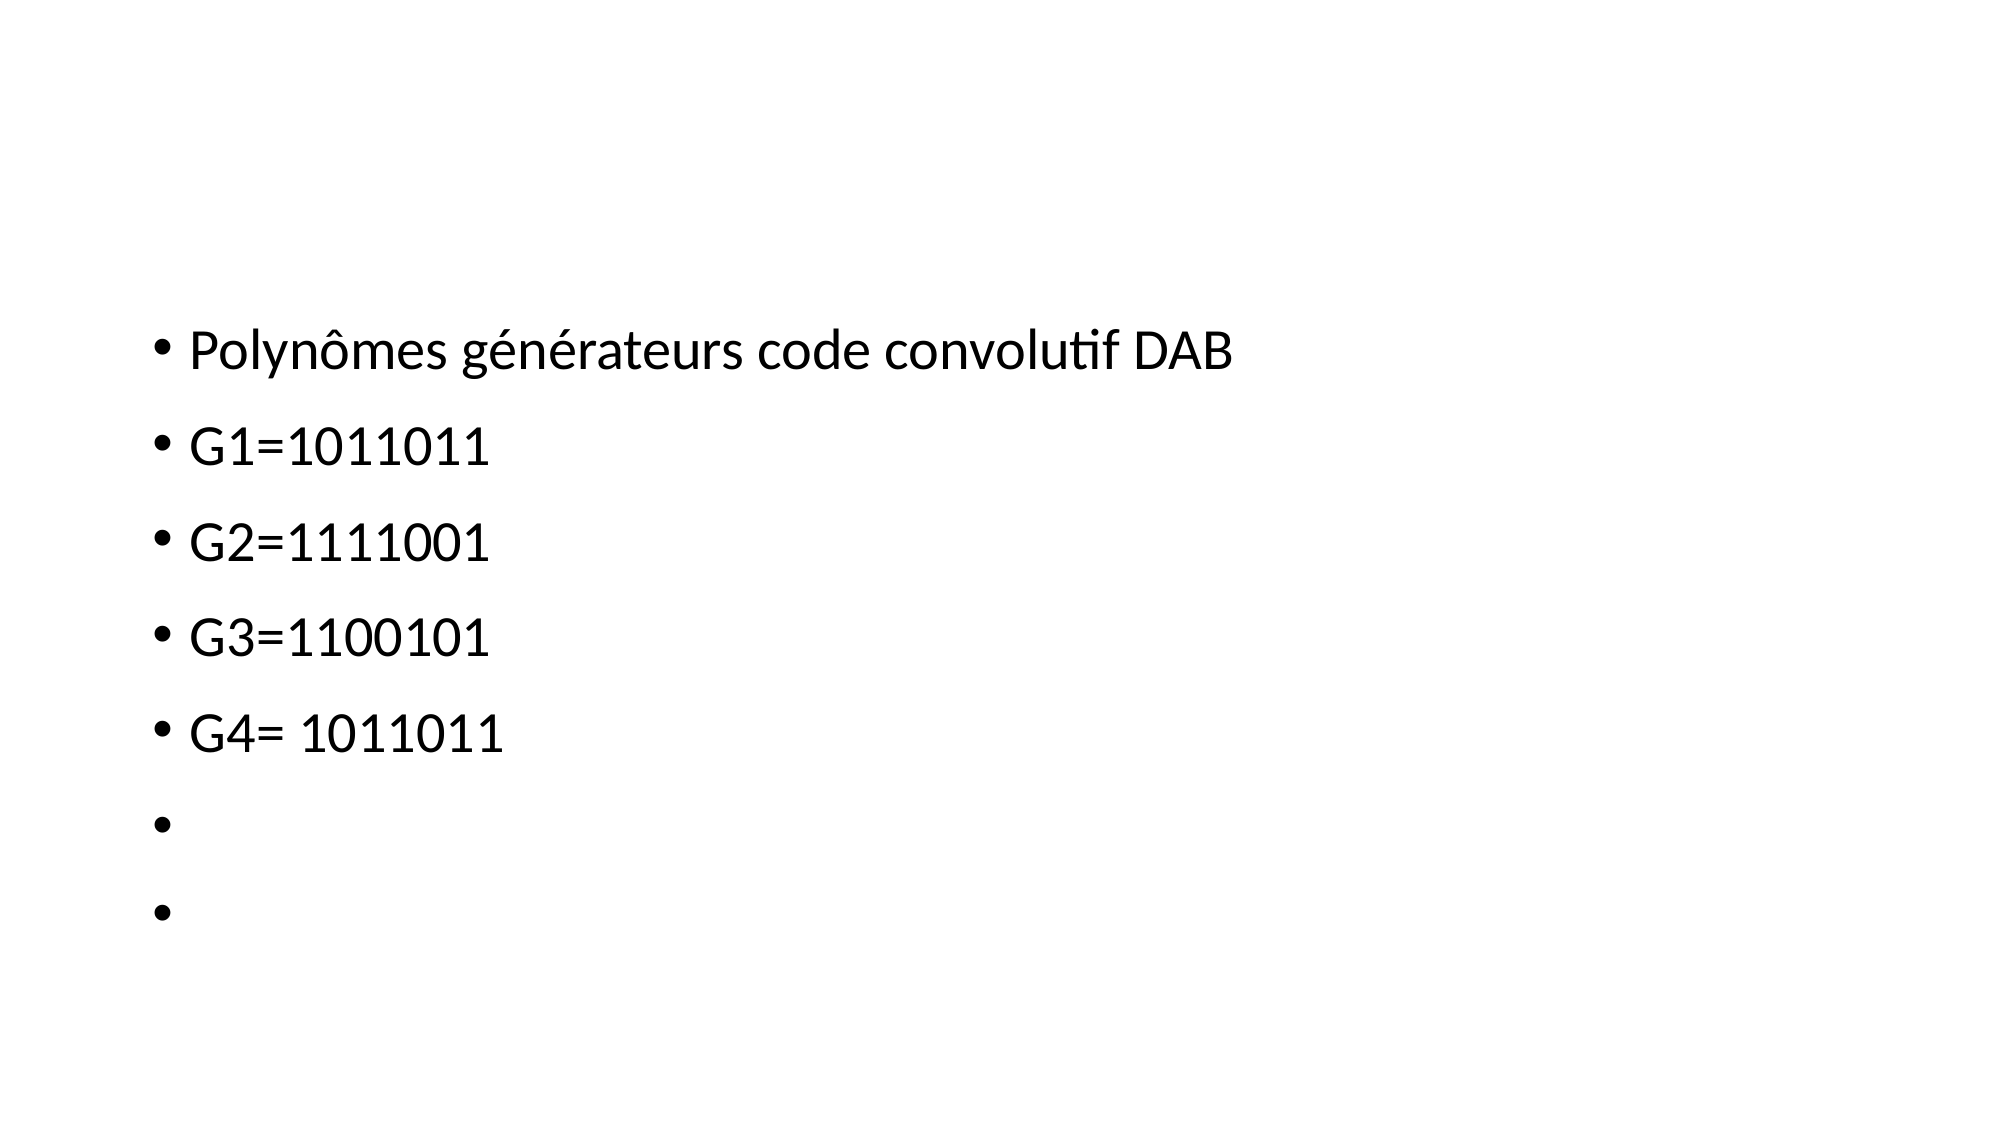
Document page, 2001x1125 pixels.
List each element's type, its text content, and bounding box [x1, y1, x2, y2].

list Polynômes générateurs code convolutif DAB G1=1011011 G2=1111001 G3=1100101 G4= 1011011 [137, 299, 1863, 1014]
